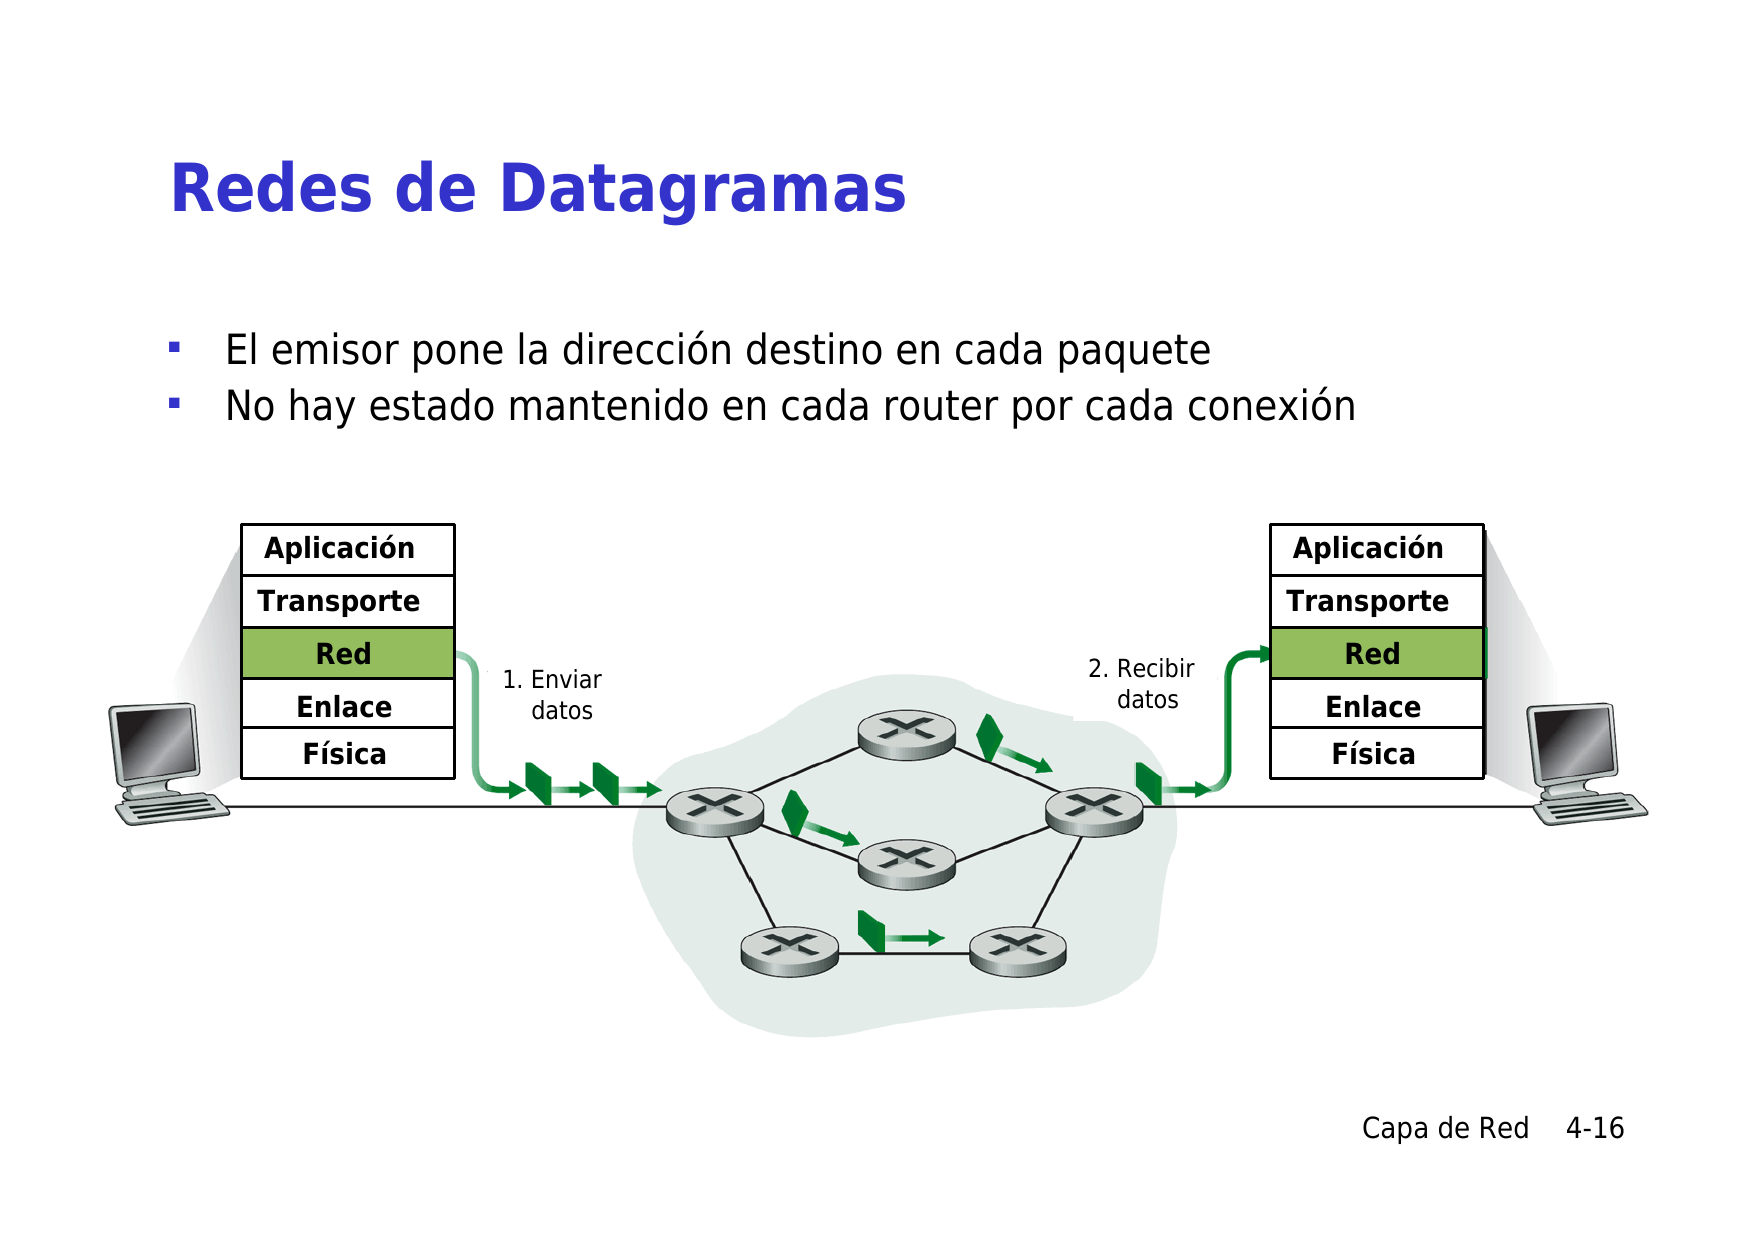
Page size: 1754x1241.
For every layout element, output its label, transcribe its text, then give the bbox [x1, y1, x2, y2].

list El emisor pone la dirección destino en cada paquete No hay estado mantenido en cada router por cada conexión [154, 320, 1545, 530]
title Redes de Datagramas [154, 82, 1545, 297]
text_box Red [300, 627, 396, 678]
text_box Transporte [1271, 574, 1483, 625]
text_box Aplicación [1278, 521, 1477, 572]
text_box Física [287, 731, 413, 778]
text_box Enlace [281, 680, 420, 731]
picture [108, 530, 1649, 1080]
text_box Red [1329, 627, 1425, 678]
text_box 1. Enviar datos [487, 656, 637, 732]
text_box Física [1316, 731, 1442, 778]
text_box Transporte [242, 574, 454, 625]
text_box [1270, 524, 1484, 779]
text_box [241, 524, 455, 779]
text_box Enlace [1310, 680, 1449, 731]
text_box 2. Recibir datos [1073, 644, 1218, 721]
text_box Aplicación [249, 521, 448, 572]
